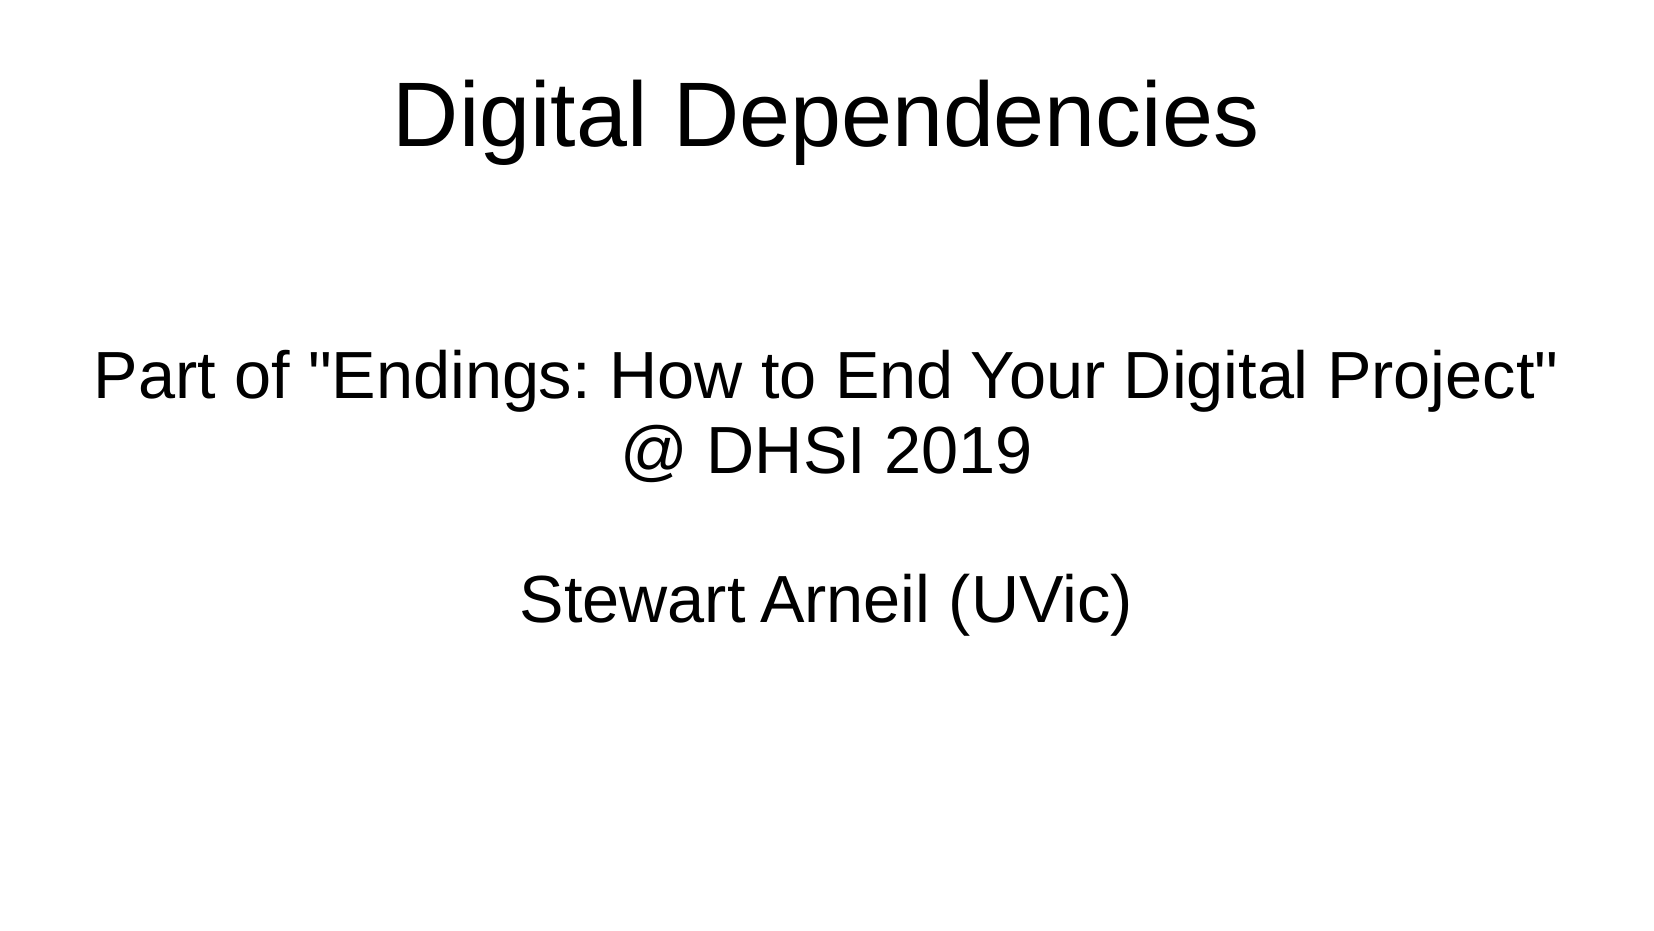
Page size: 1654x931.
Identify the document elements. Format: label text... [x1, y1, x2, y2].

title Digital Dependencies [82, 37, 1571, 193]
subtitle Part of "Endings: How to End Your Digital Project" @ DHSI 2019 Stewart Arneil (UVic) [82, 217, 1571, 758]
